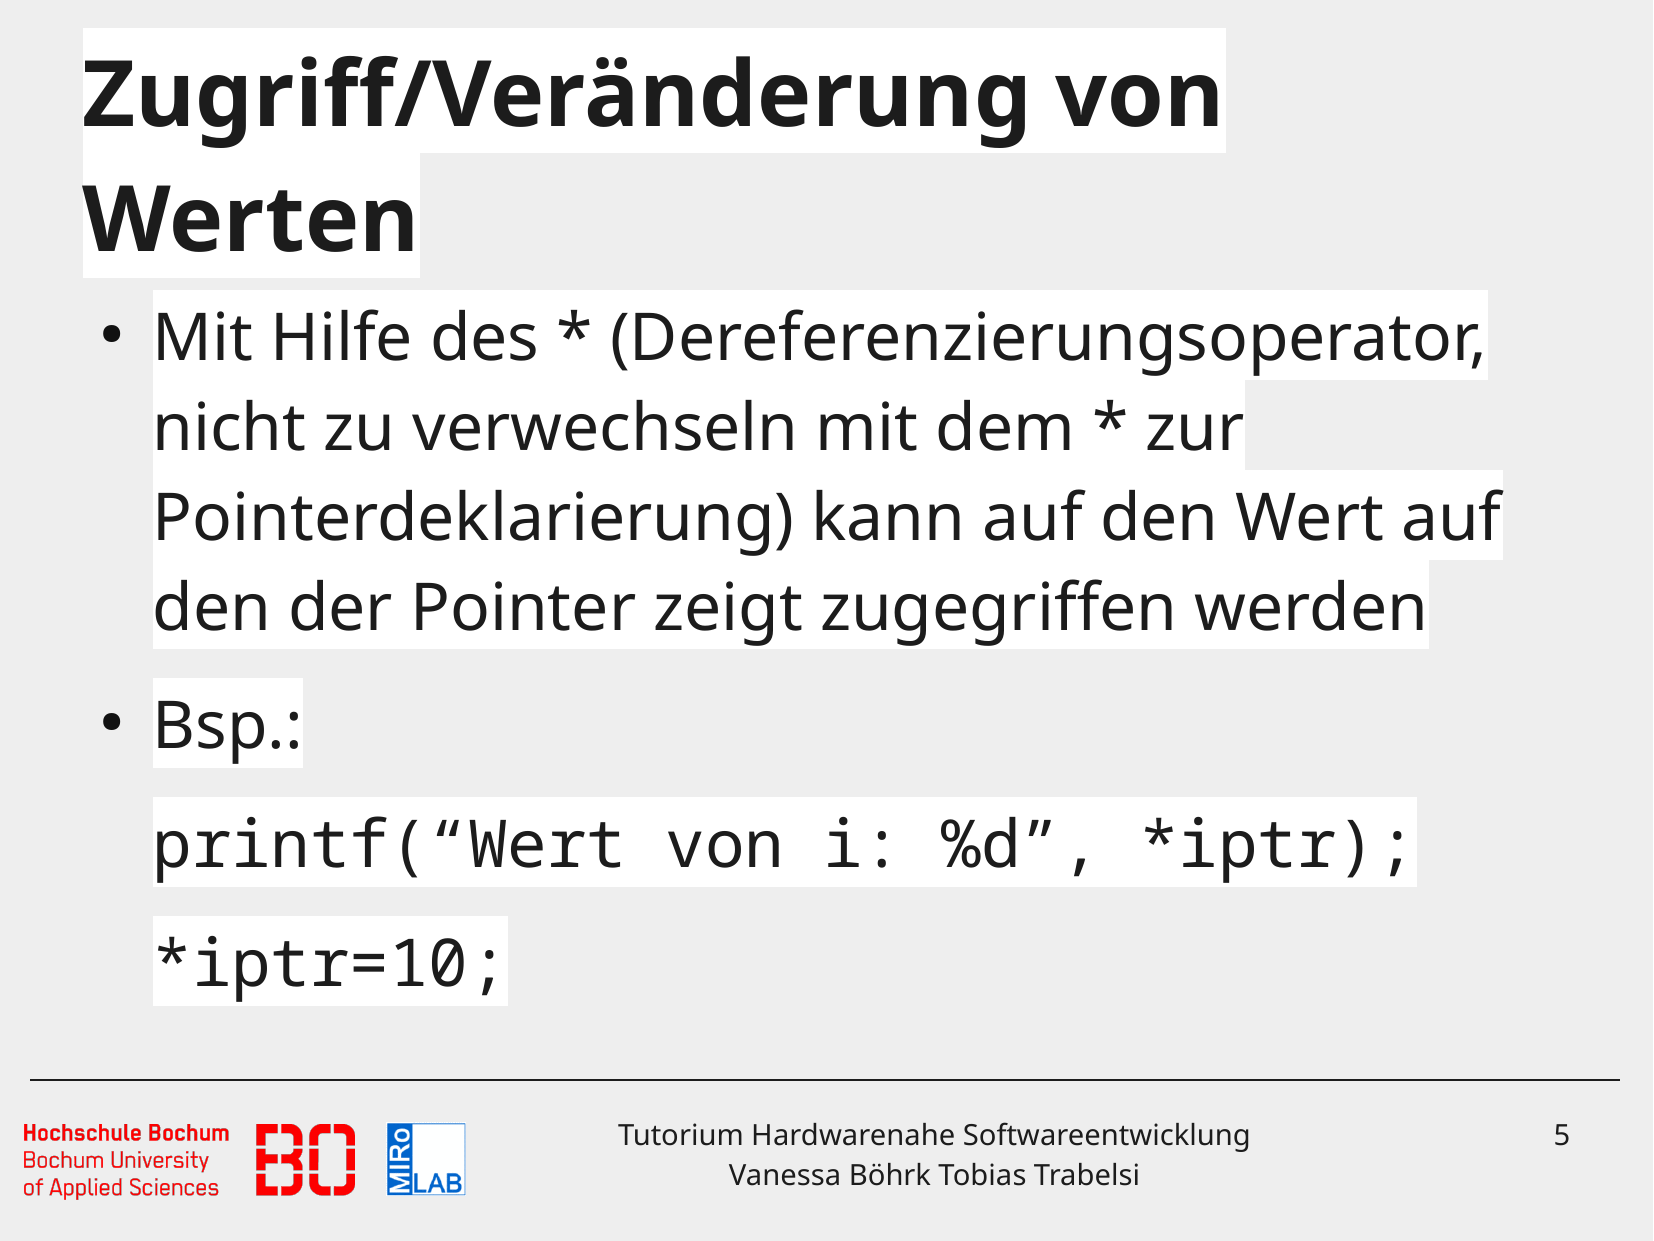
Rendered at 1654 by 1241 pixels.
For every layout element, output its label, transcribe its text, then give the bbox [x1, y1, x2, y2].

picture [24, 1124, 355, 1200]
list Mit Hilfe des * (Dereferenzierungsoperator, nicht zu verwechseln mit dem * zur Pointerdeklarierung) kann auf den Wert auf den der Pointer zeigt zugegriffen werden Bsp.: printf(“Wert von i: %d”, *iptr); *iptr=10; [82, 290, 1571, 1010]
title Zugriff/Veränderung von Werten [82, 45, 1561, 261]
picture [386, 1122, 466, 1196]
